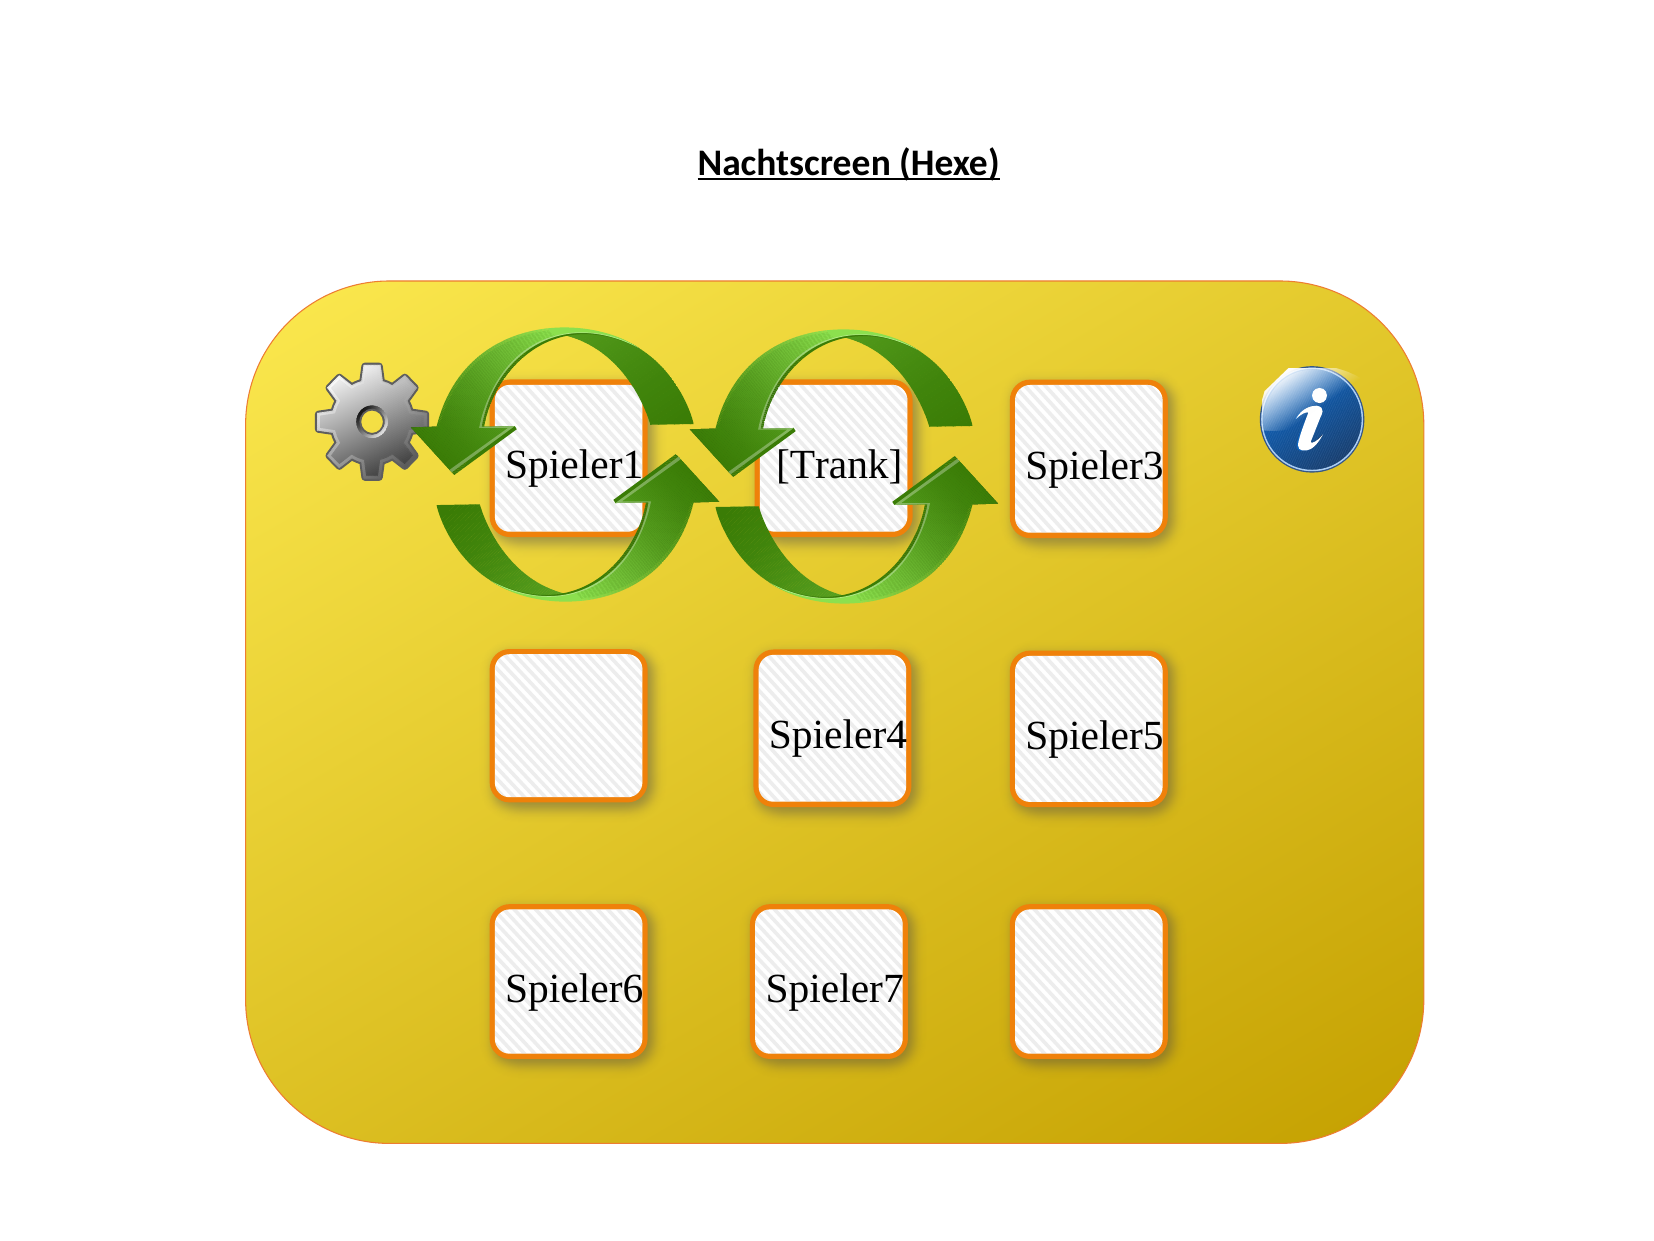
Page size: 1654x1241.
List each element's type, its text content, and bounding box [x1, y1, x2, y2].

picture [471, 630, 678, 835]
picture [297, 315, 1198, 616]
picture [1240, 345, 1388, 496]
text_box [245, 280, 1424, 1144]
picture [731, 885, 938, 1092]
picture [735, 630, 942, 841]
picture [991, 631, 1198, 841]
picture [991, 885, 1198, 1092]
text_box Nachtscreen (Hexe) [630, 130, 1068, 236]
picture [471, 885, 678, 1092]
